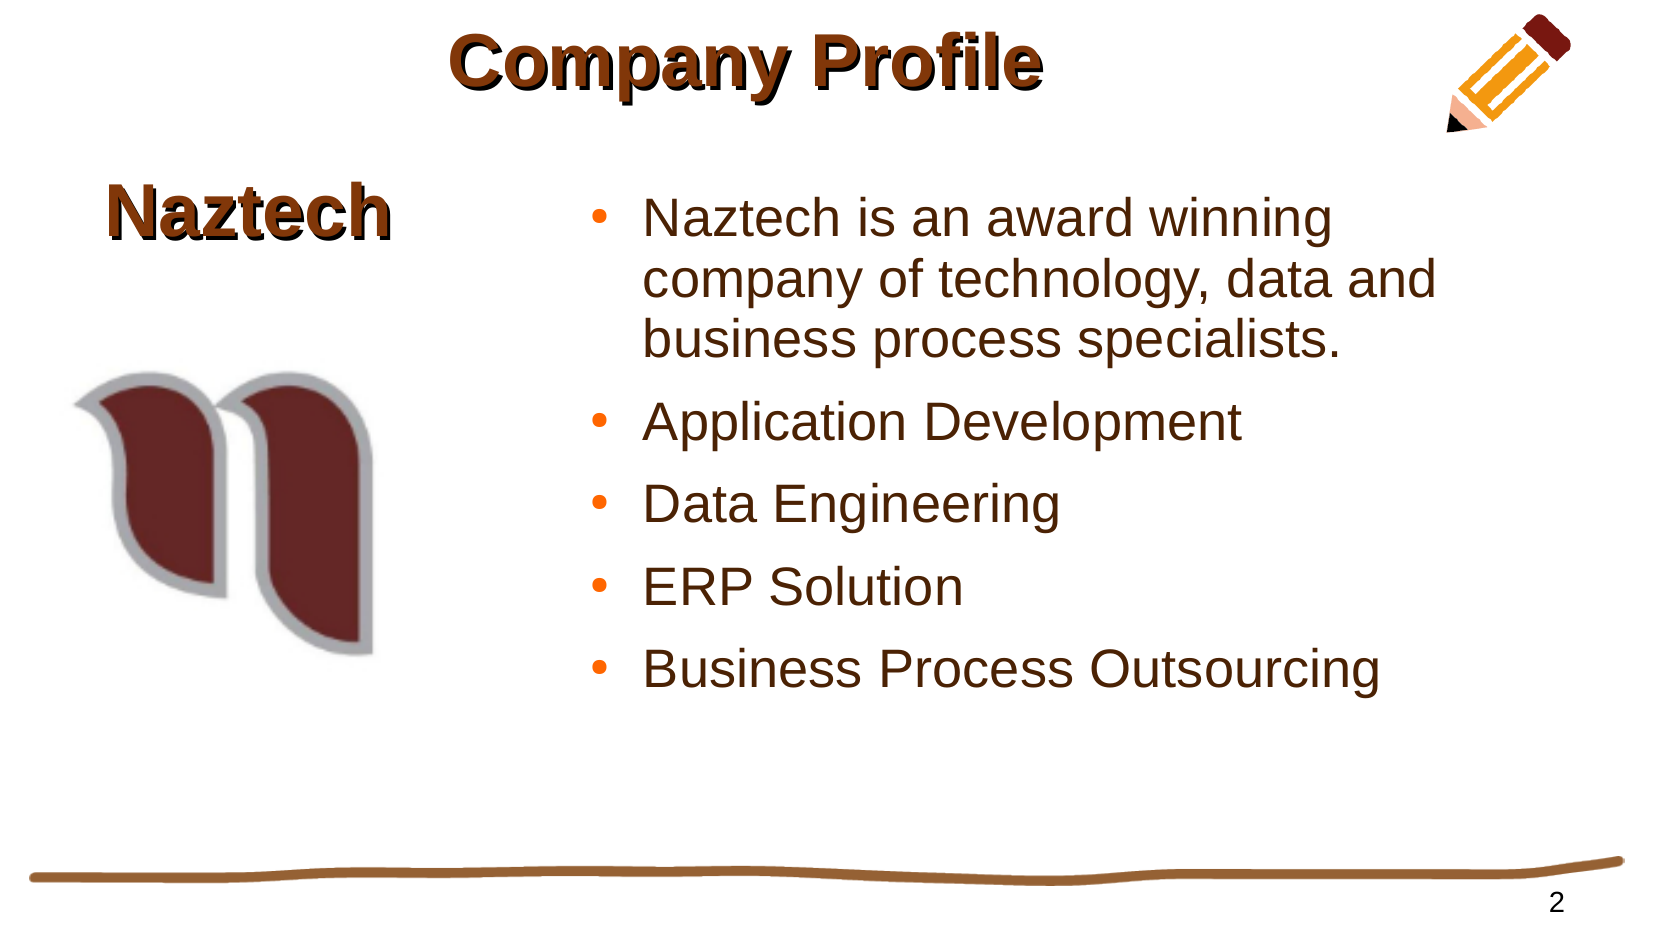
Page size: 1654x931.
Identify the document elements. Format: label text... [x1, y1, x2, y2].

picture [1446, 14, 1571, 133]
picture [0, 262, 488, 751]
list Naztech is an award winning company of technology, data and business process specialists. Application Development Data Engineering ERP Solution Business Process Outsourcing [572, 187, 1501, 857]
title Company Profile [66, 9, 1426, 113]
title Naztech [0, 159, 938, 263]
picture [29, 856, 1625, 886]
